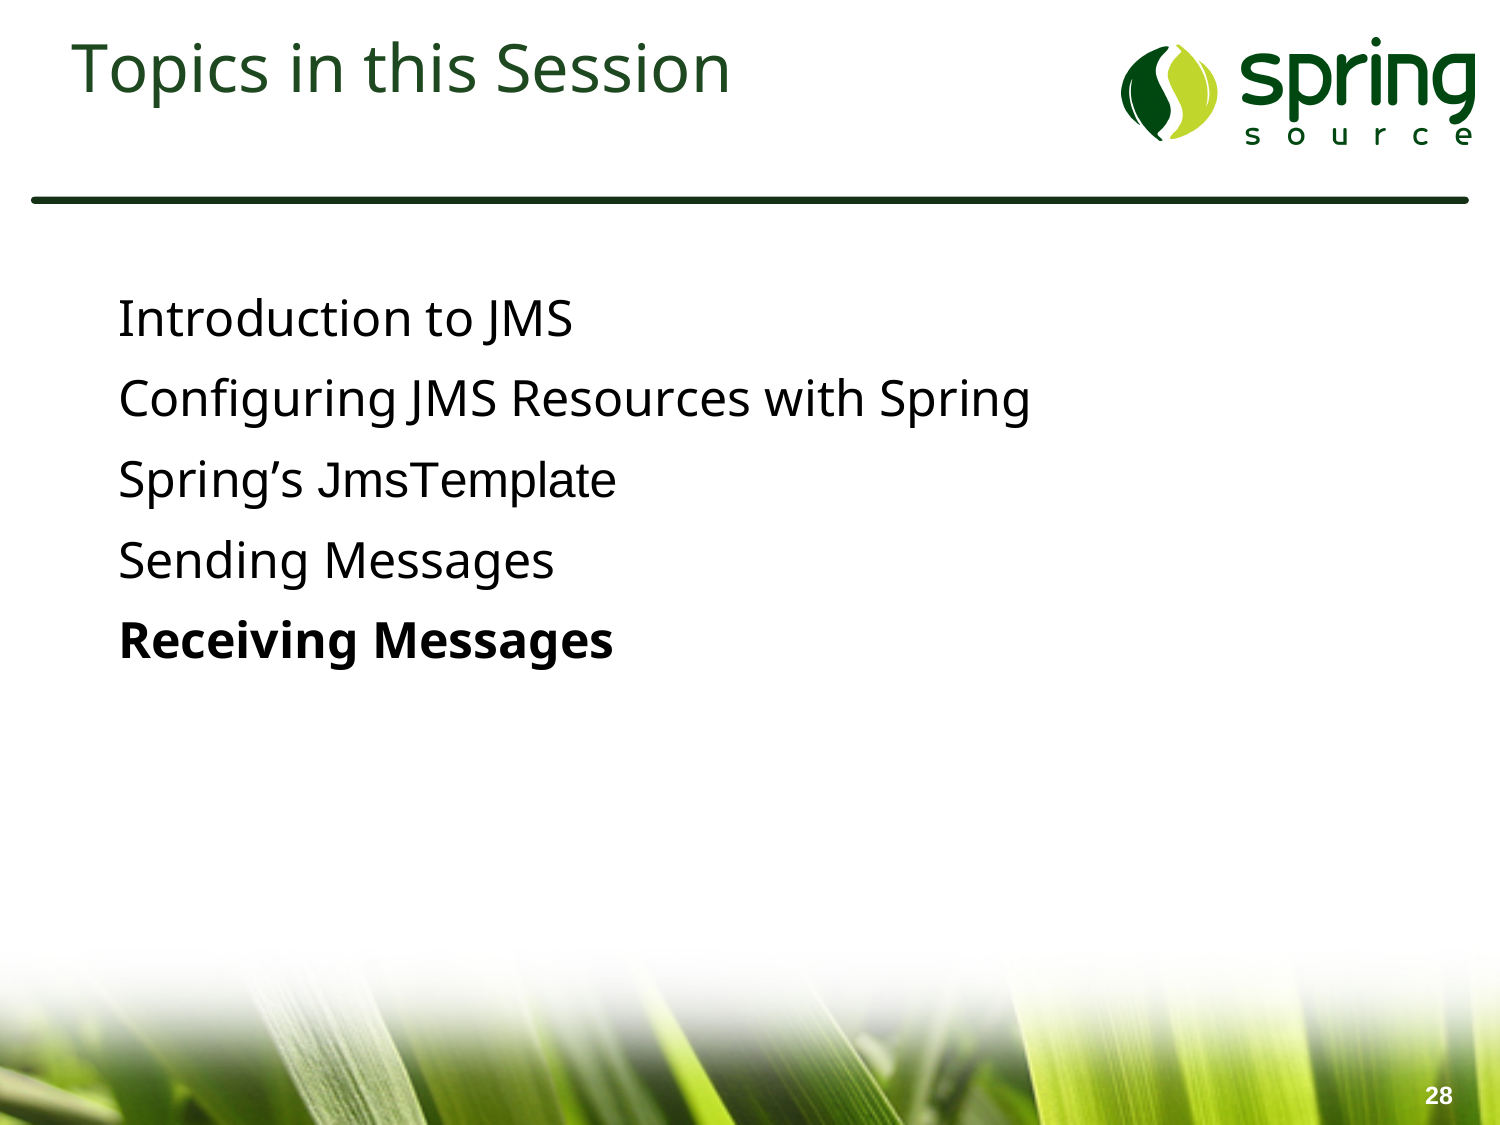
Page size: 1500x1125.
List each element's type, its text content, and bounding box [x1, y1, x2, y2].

title Topics in this Session [56, 13, 1089, 176]
picture [1121, 37, 1475, 145]
list Introduction to JMS Configuring JMS Resources with Spring Spring’s JmsTemplate Sending Messages Receiving Messages [103, 275, 1394, 938]
picture [0, 944, 1500, 1125]
